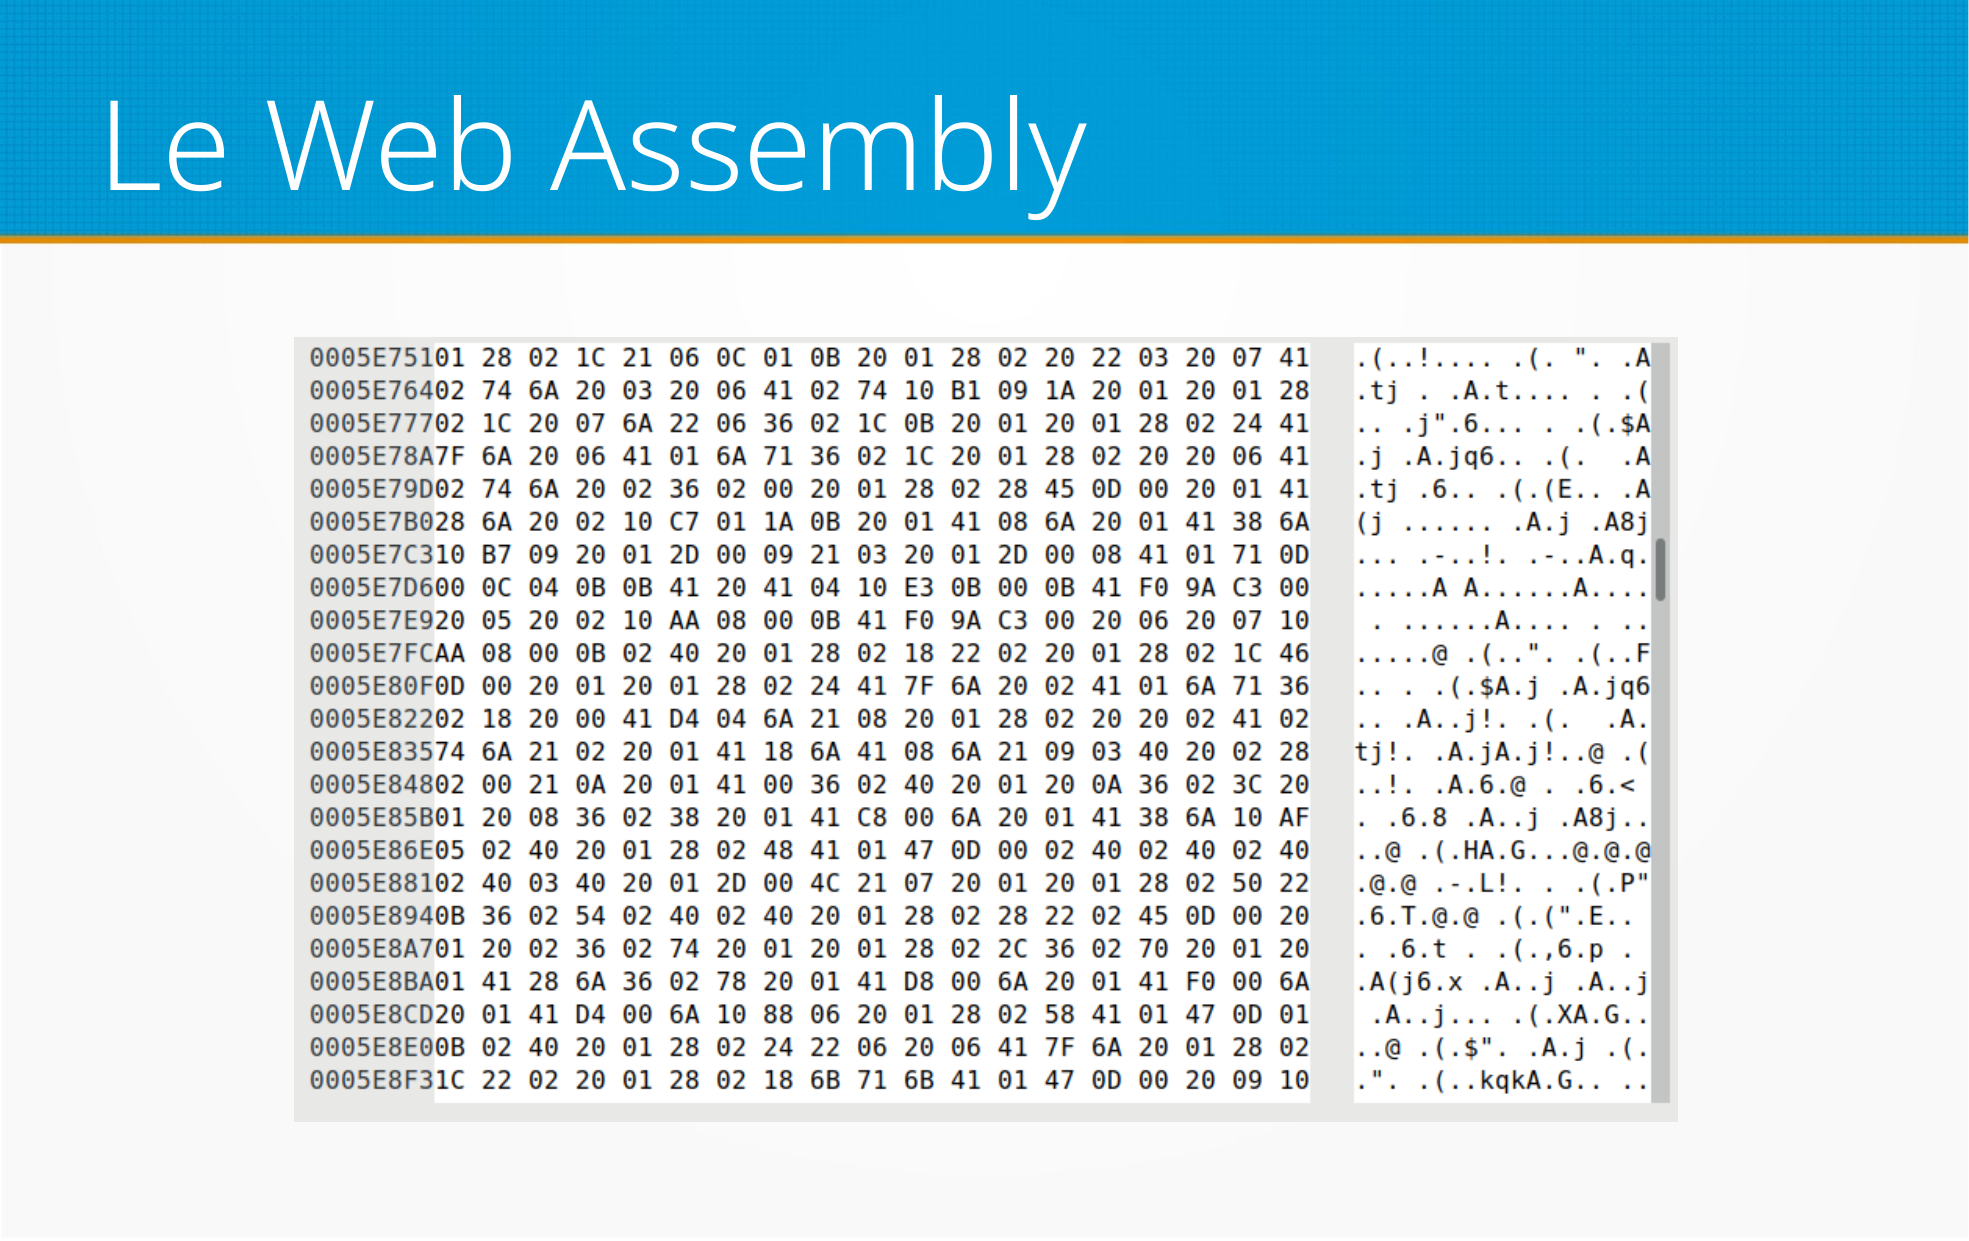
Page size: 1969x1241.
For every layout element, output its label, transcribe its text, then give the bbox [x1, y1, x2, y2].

picture [0, 233, 1969, 1241]
title Le Web Assembly [98, 19, 1870, 227]
